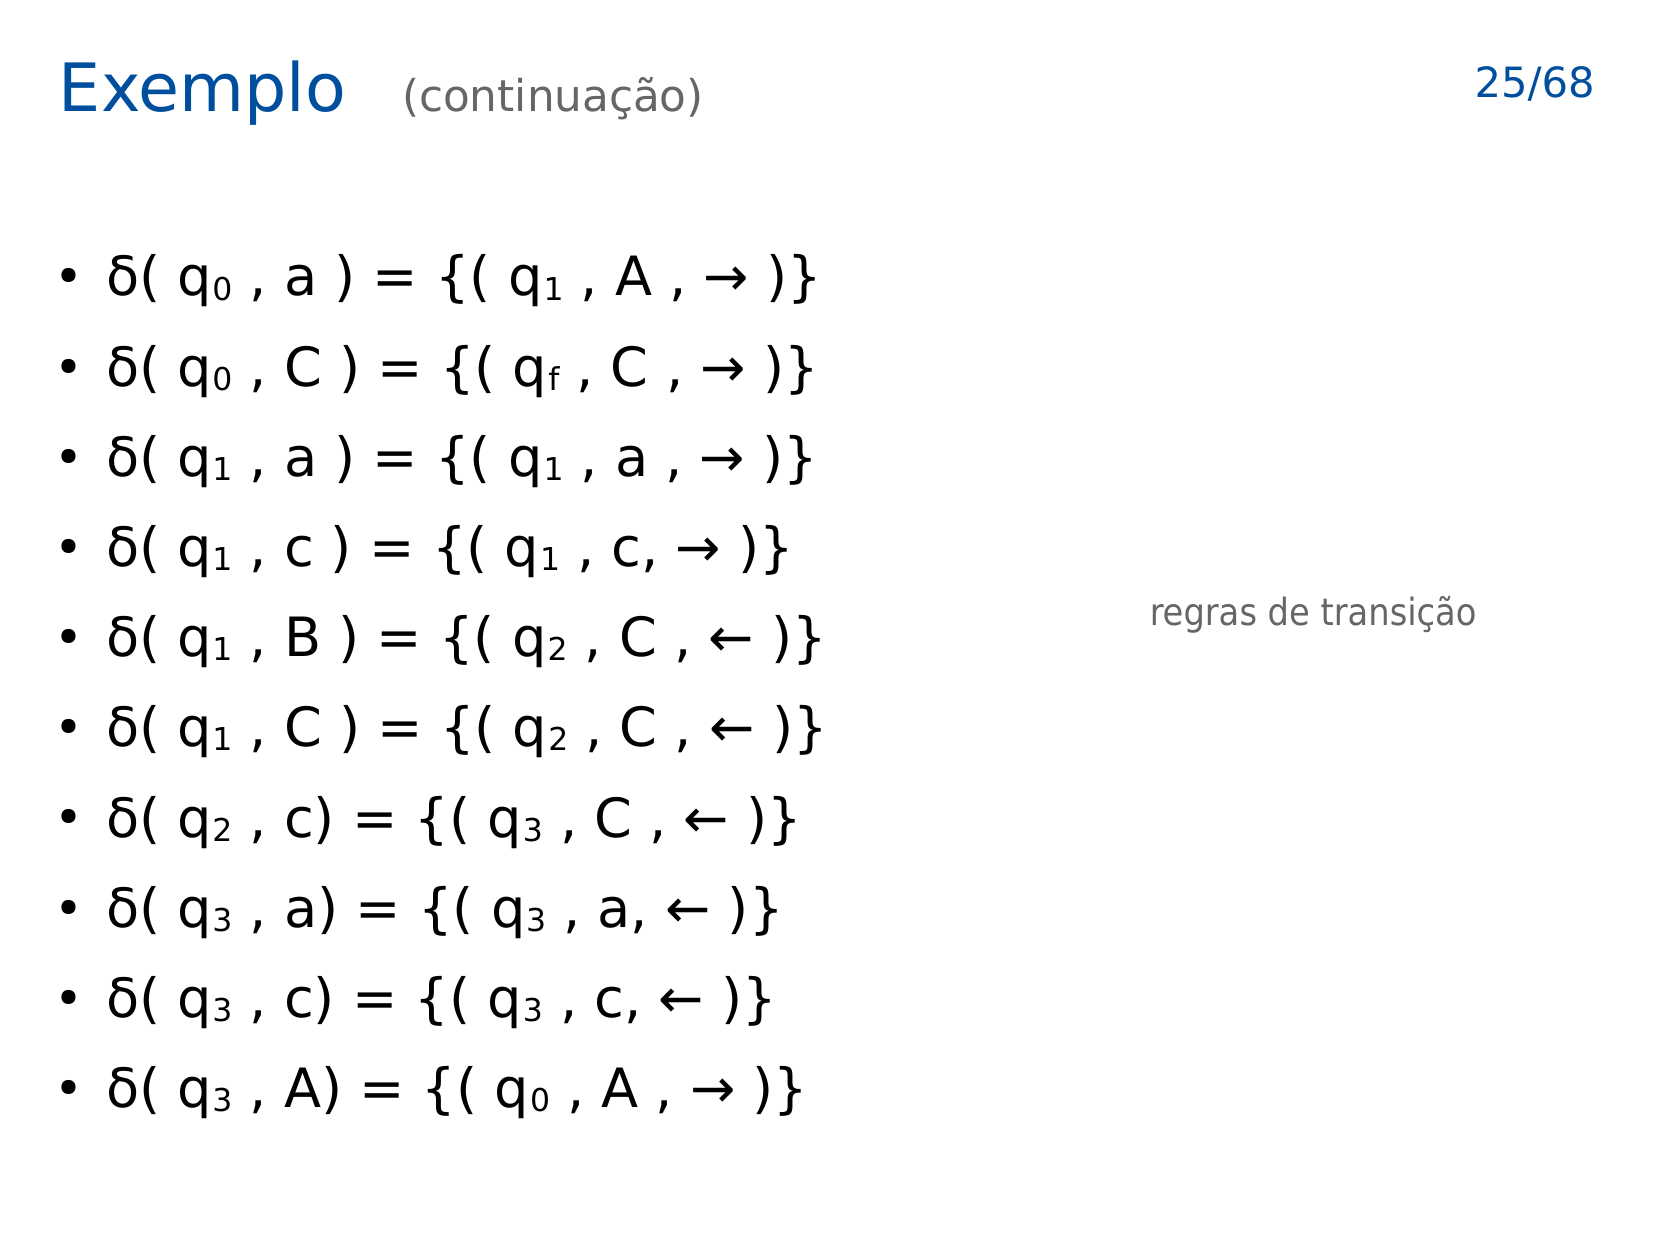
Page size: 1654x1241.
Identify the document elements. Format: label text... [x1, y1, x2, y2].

list δ( q0 , a ) = {( q1 , A , → )} δ( q0 , C ) = {( qf , C , → )} δ( q1 , a ) = {( q1 , a , → )} δ( q1 , c ) = {( q1 , c, → )} δ( q1 , B ) = {( q2 , C , ← )} δ( q1 , C ) = {( q2 , C , ← )} δ( q2 , c) = {( q3 , C , ← )} δ( q3 , a) = {( q3 , a, ← )} δ( q3 , c) = {( q3 , c, ← )} δ( q3 , A) = {( q0 , A , → )} [59, 236, 1595, 1211]
text_box regras de transição [1135, 583, 1529, 648]
title Exemplo (continuação) [59, 29, 1625, 148]
